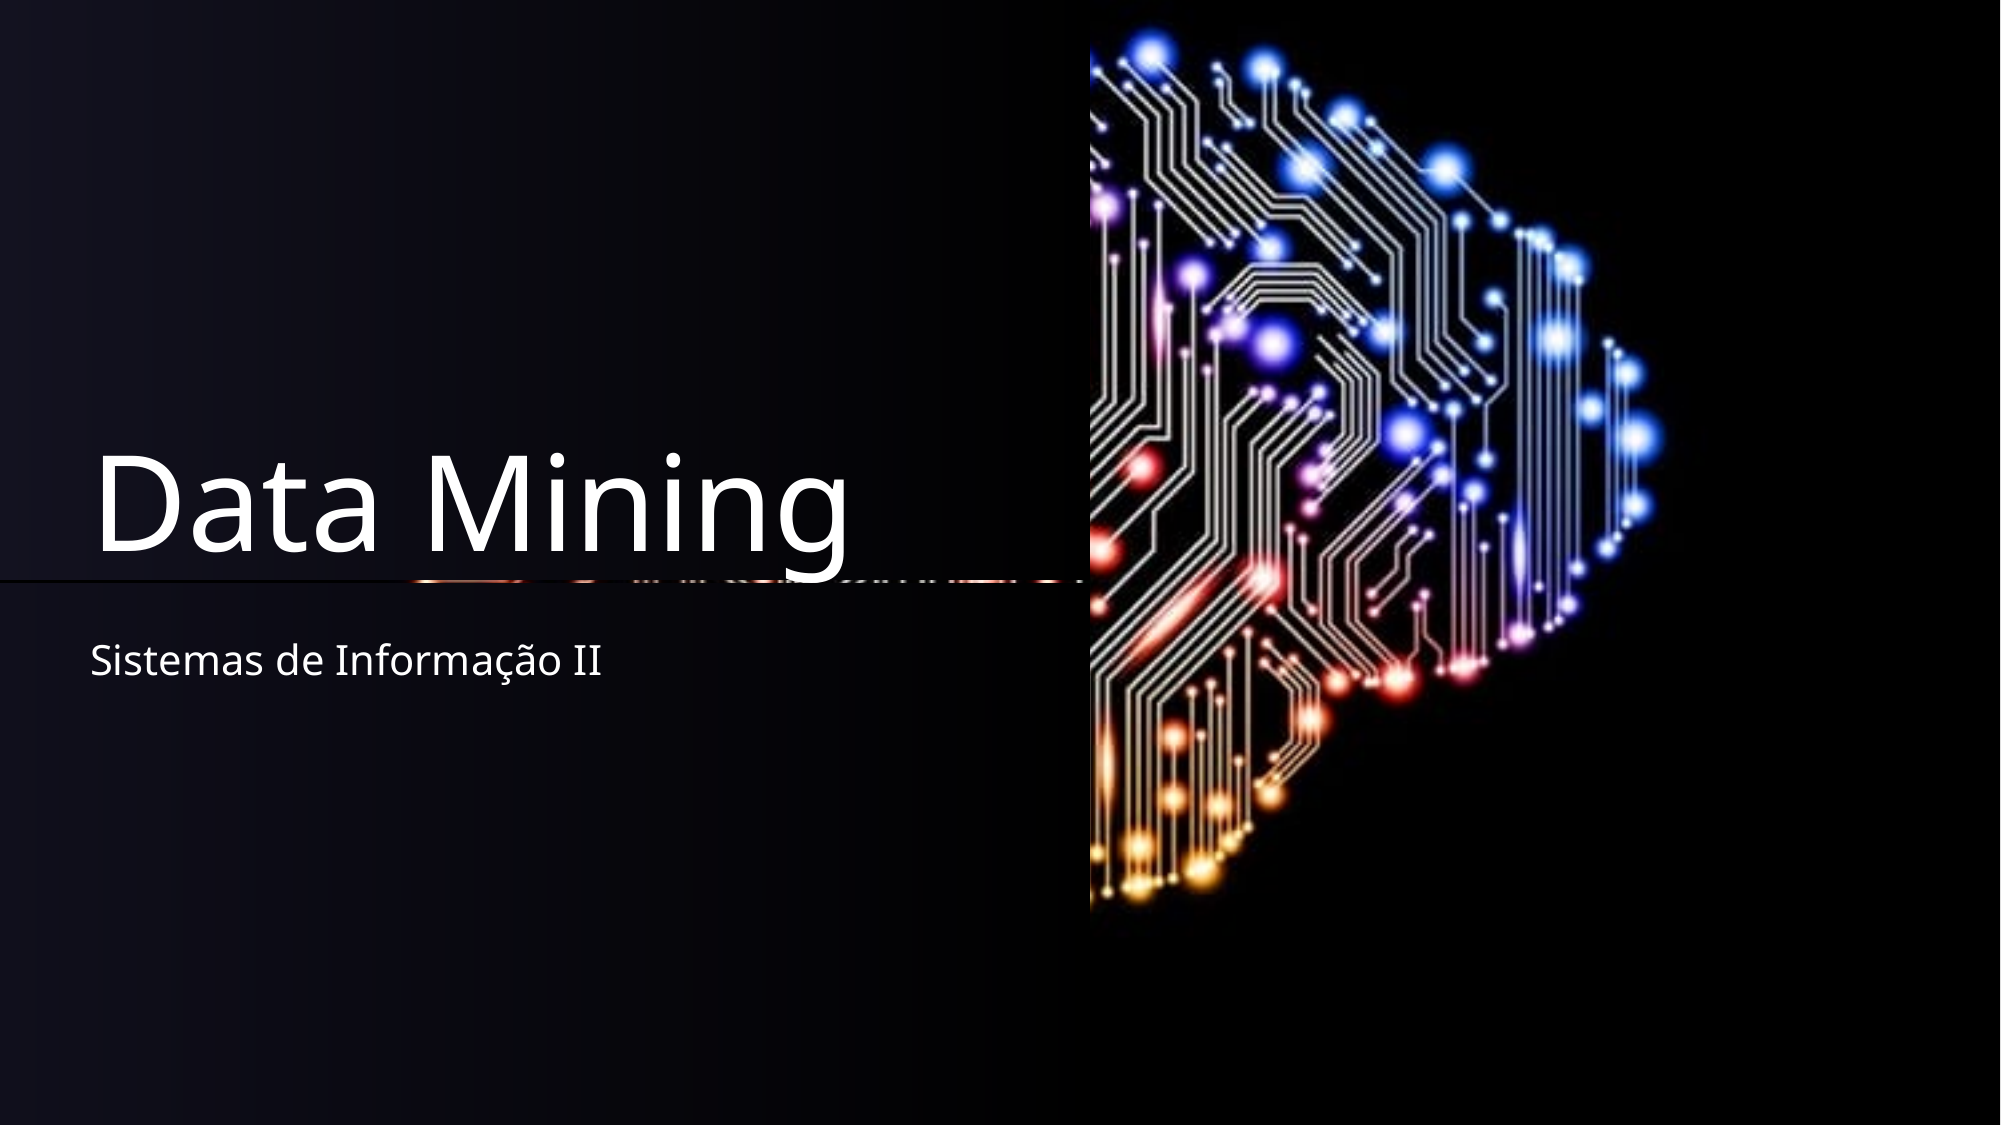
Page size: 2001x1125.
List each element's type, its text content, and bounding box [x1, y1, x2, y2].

subtitle Sistemas de Informação II [0, 583, 1090, 1125]
picture [820, 0, 2000, 1125]
title Data Mining [0, 0, 1090, 580]
